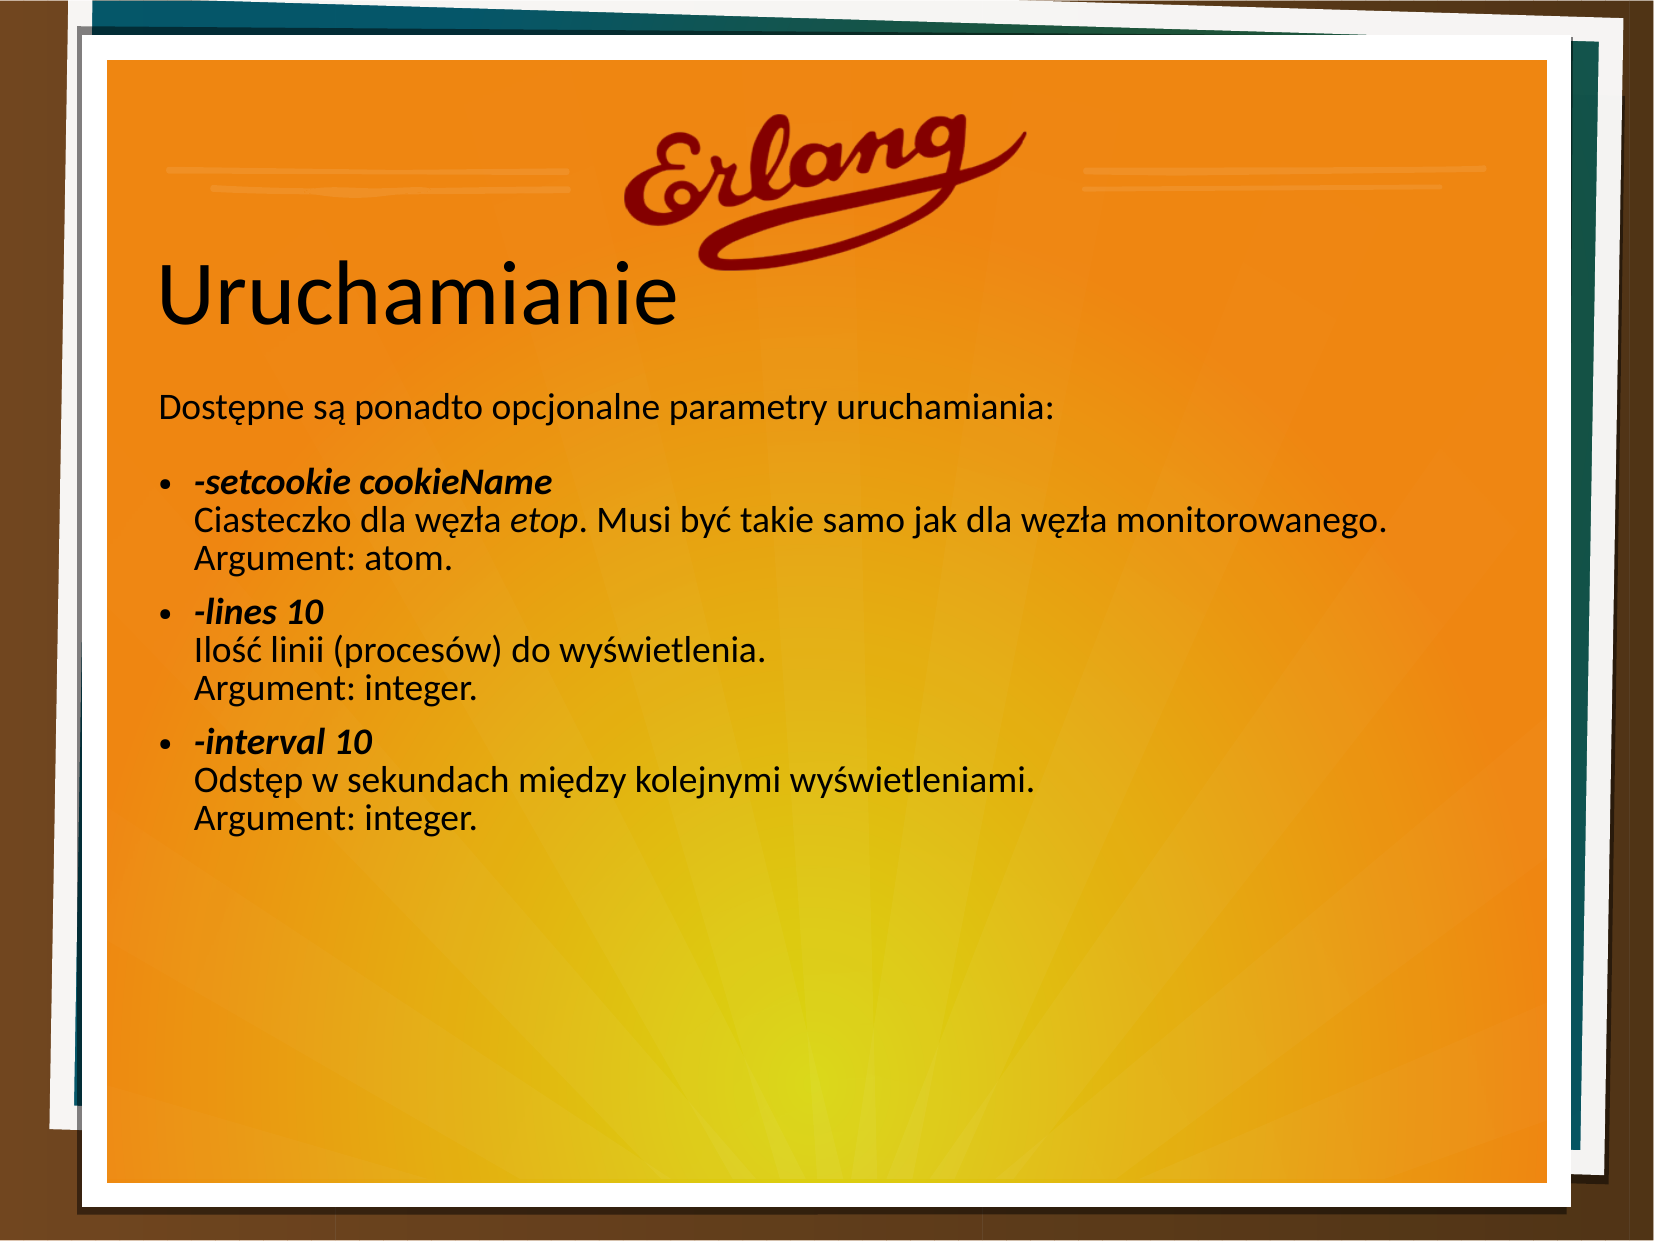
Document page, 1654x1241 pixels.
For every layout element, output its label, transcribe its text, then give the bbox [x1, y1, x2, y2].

text_box Dostępne są ponadto opcjonalne parametry uruchamiania: -setcookie cookieName Ciasteczko dla węzła etop. Musi być takie samo jak dla węzła monitorowanego. Argument: atom. -lines 10 Ilość linii (procesów) do wyświetlenia. Argument: integer. -interval 10 Odstęp w sekundach między kolejnymi wyświetleniami. Argument: integer. [106, 383, 1430, 1055]
text_box Uruchamianie [141, 248, 827, 378]
picture [623, 113, 1028, 272]
